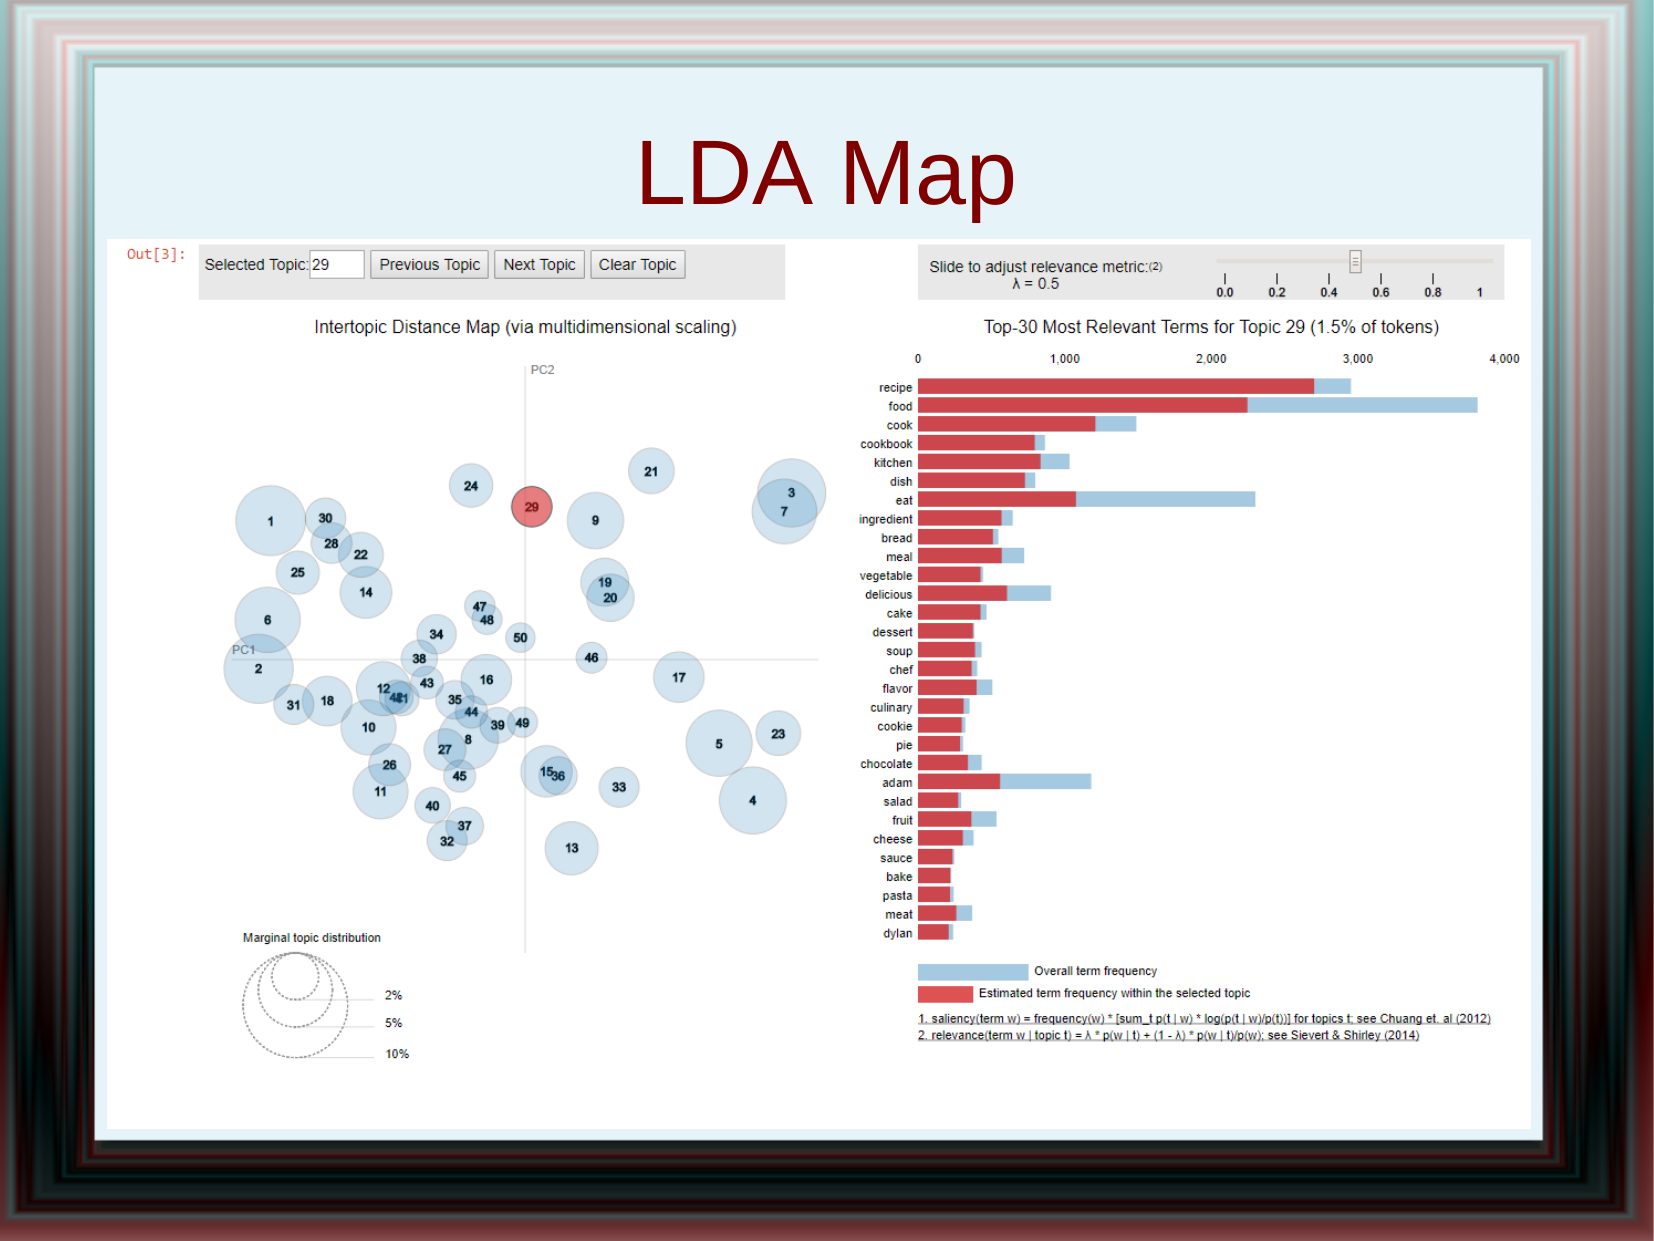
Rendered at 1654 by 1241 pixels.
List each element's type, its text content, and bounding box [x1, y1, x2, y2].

picture [0, 0, 1654, 1241]
title LDA Map [118, 88, 1536, 257]
